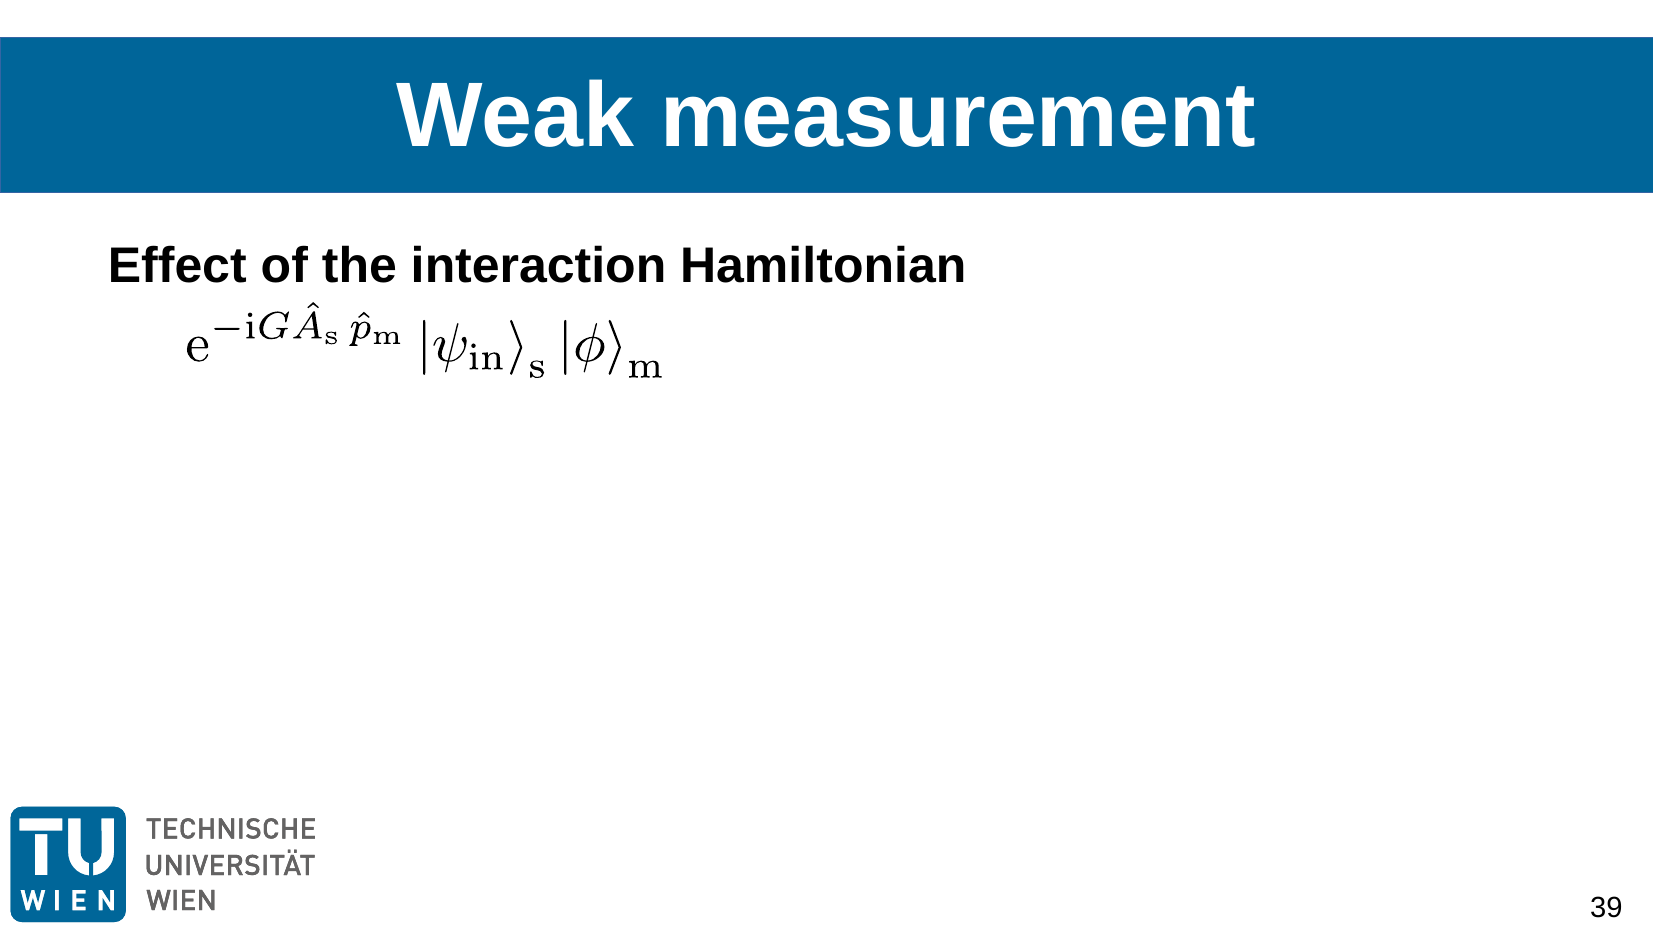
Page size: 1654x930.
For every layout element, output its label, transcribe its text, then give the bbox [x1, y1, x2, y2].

title Weak measurement [0, 37, 1653, 193]
picture [180, 285, 675, 406]
list Effect of the interaction Hamiltonian [107, 236, 1186, 311]
